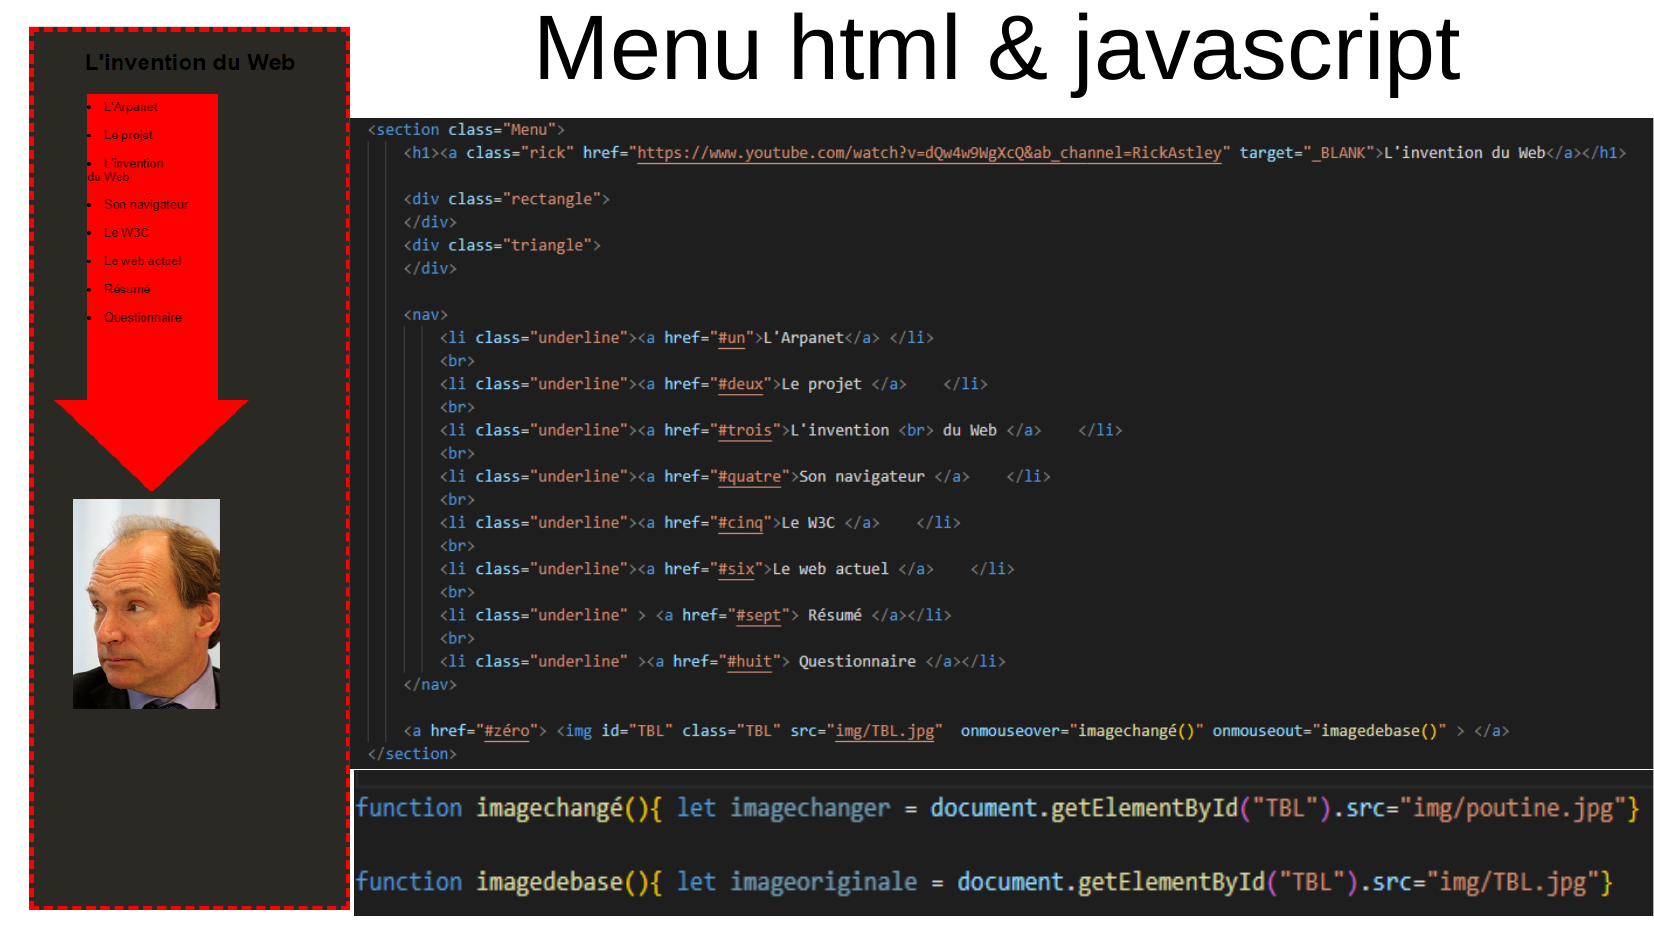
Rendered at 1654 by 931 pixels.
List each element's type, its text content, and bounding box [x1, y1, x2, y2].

picture [29, 23, 1654, 910]
picture [354, 770, 1654, 916]
title Menu html & javascript [253, 0, 1654, 118]
